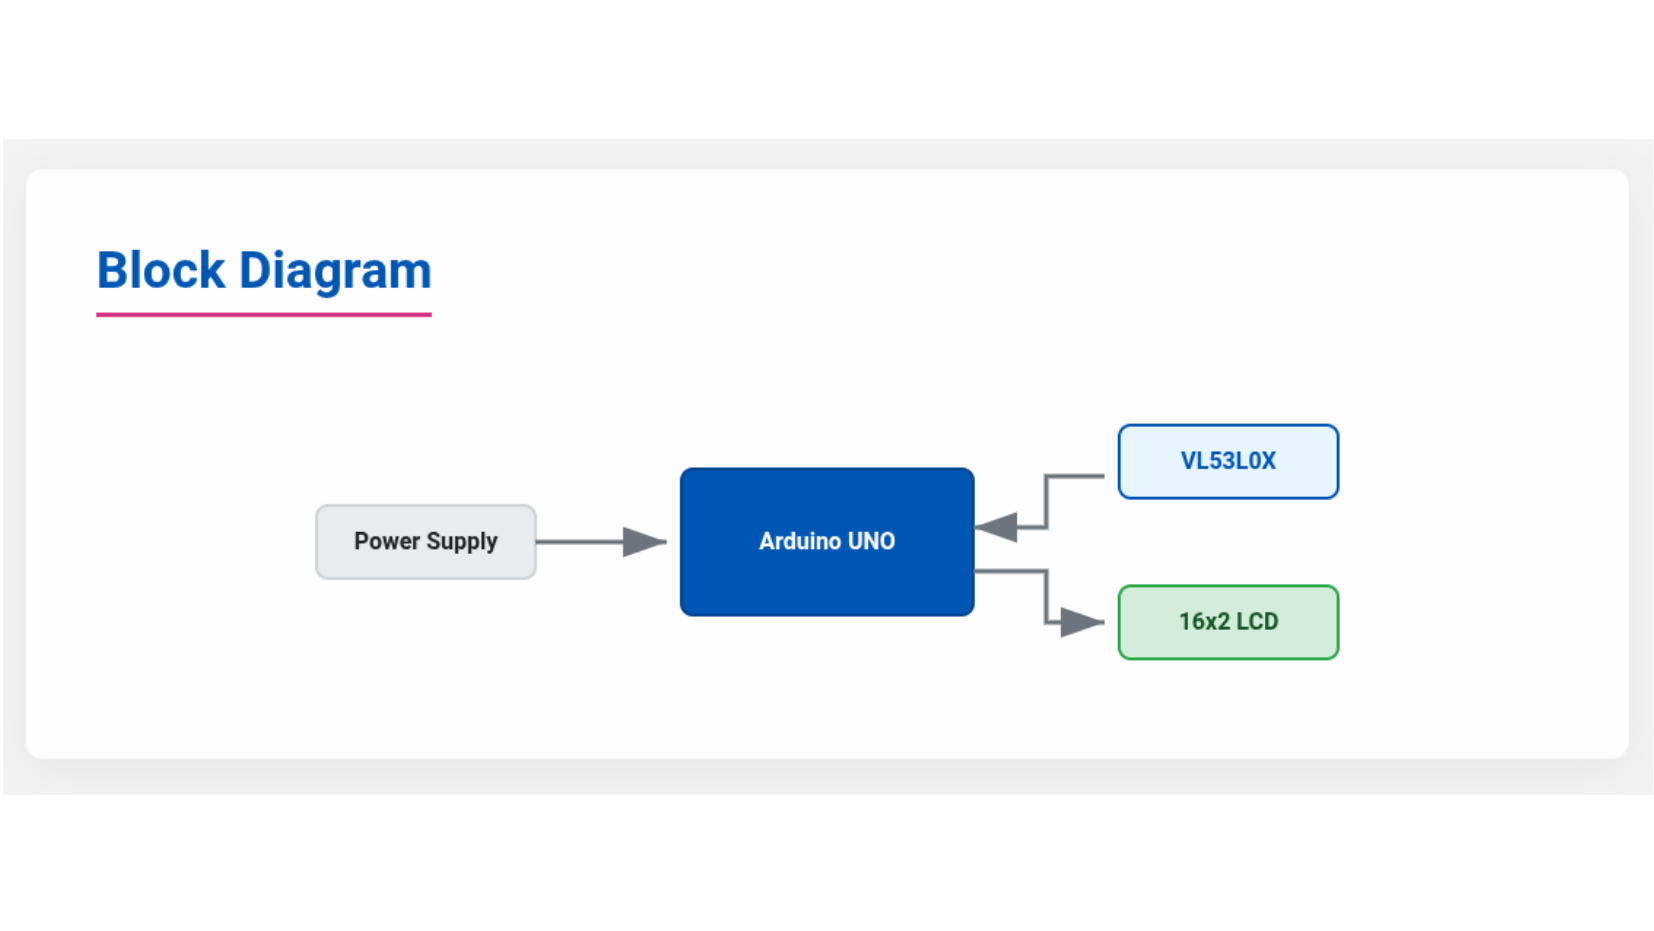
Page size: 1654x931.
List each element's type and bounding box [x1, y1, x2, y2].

picture [3, 139, 1654, 795]
